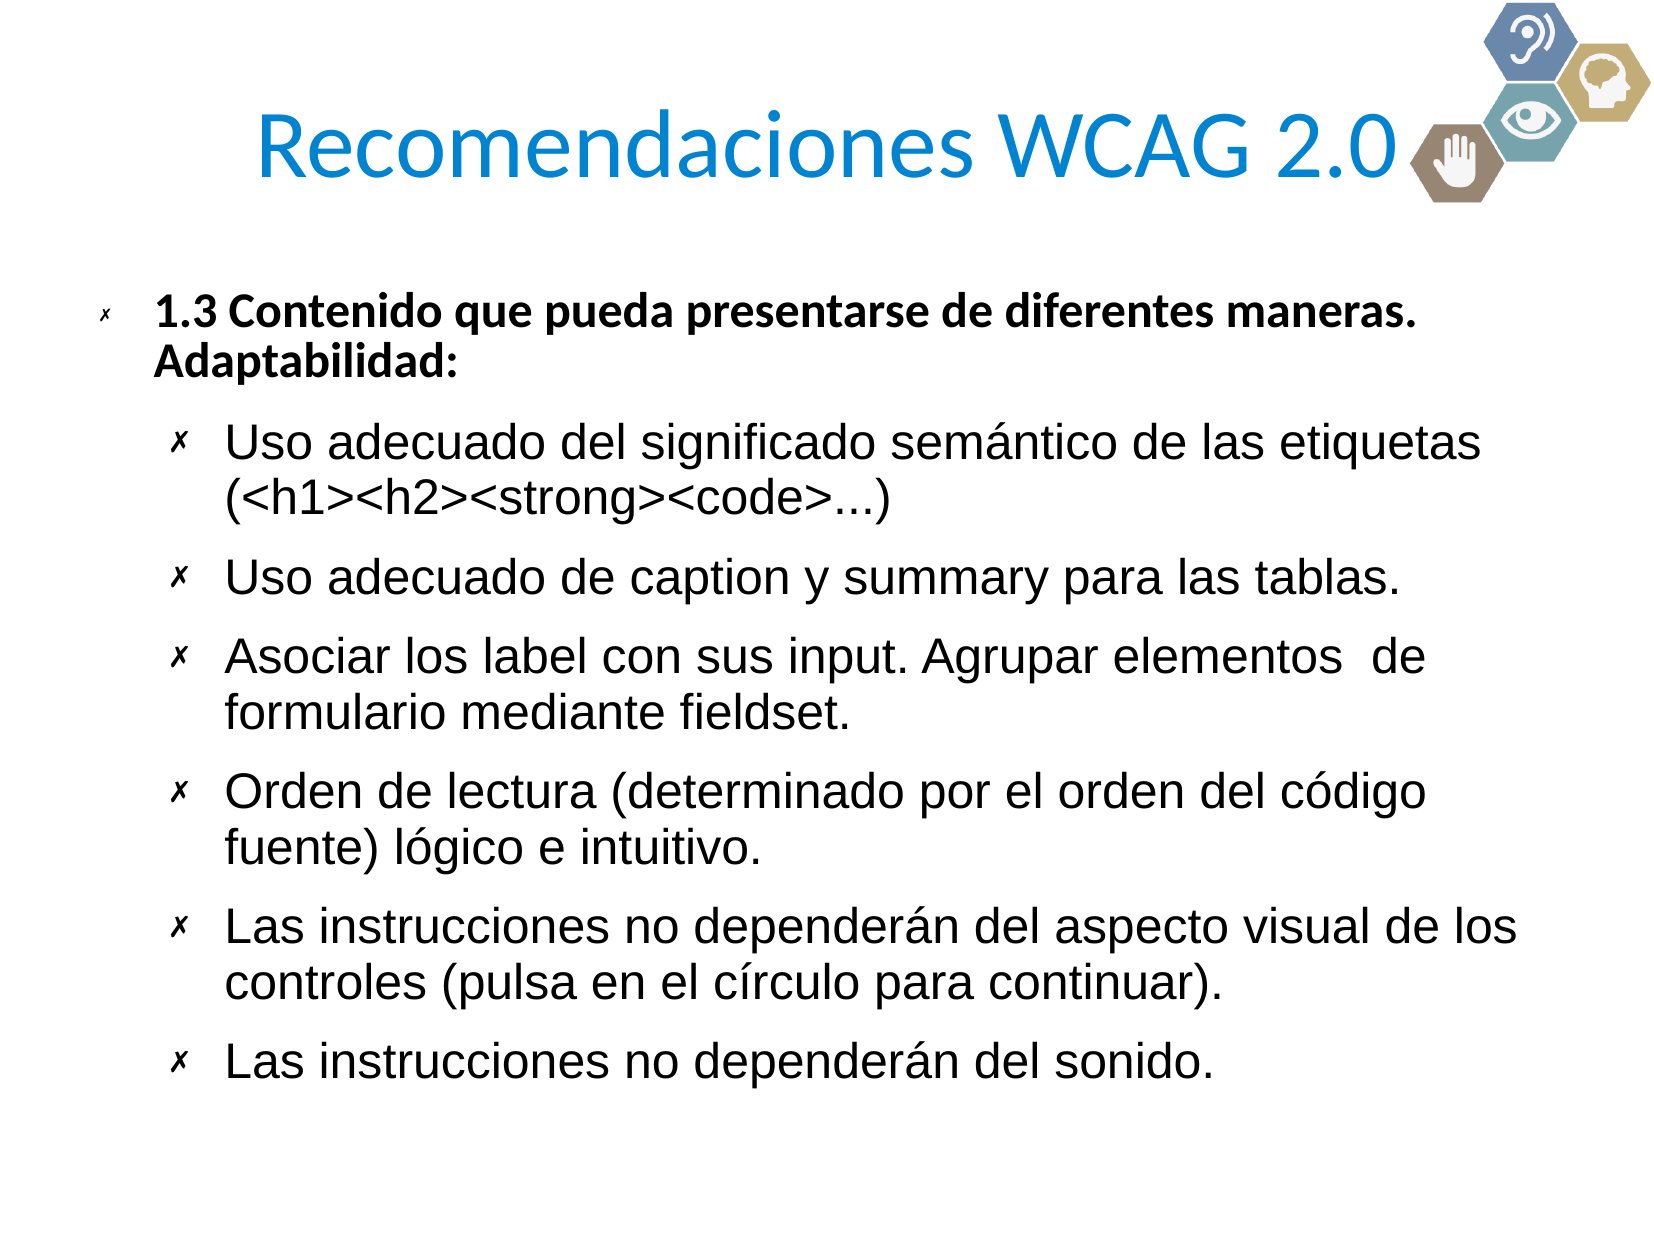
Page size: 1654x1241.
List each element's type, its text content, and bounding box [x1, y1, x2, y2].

picture [1405, 0, 1654, 206]
list 1.3 Contenido que pueda presentarse de diferentes maneras. Adaptabilidad: Uso adecuado del significado semántico de las etiquetas (<h1><h2><strong><code>...) Uso adecuado de caption y summary para las tablas. Asociar los label con sus input. Agrupar elementos de formulario mediante fieldset. Orden de lectura (determinado por el orden del código fuente) lógico e intuitivo. Las instrucciones no dependerán del aspecto visual de los controles (pulsa en el círculo para continuar). Las instrucciones no dependerán del sonido. [82, 290, 1538, 1150]
title Recomendaciones WCAG 2.0 [82, 49, 1571, 257]
